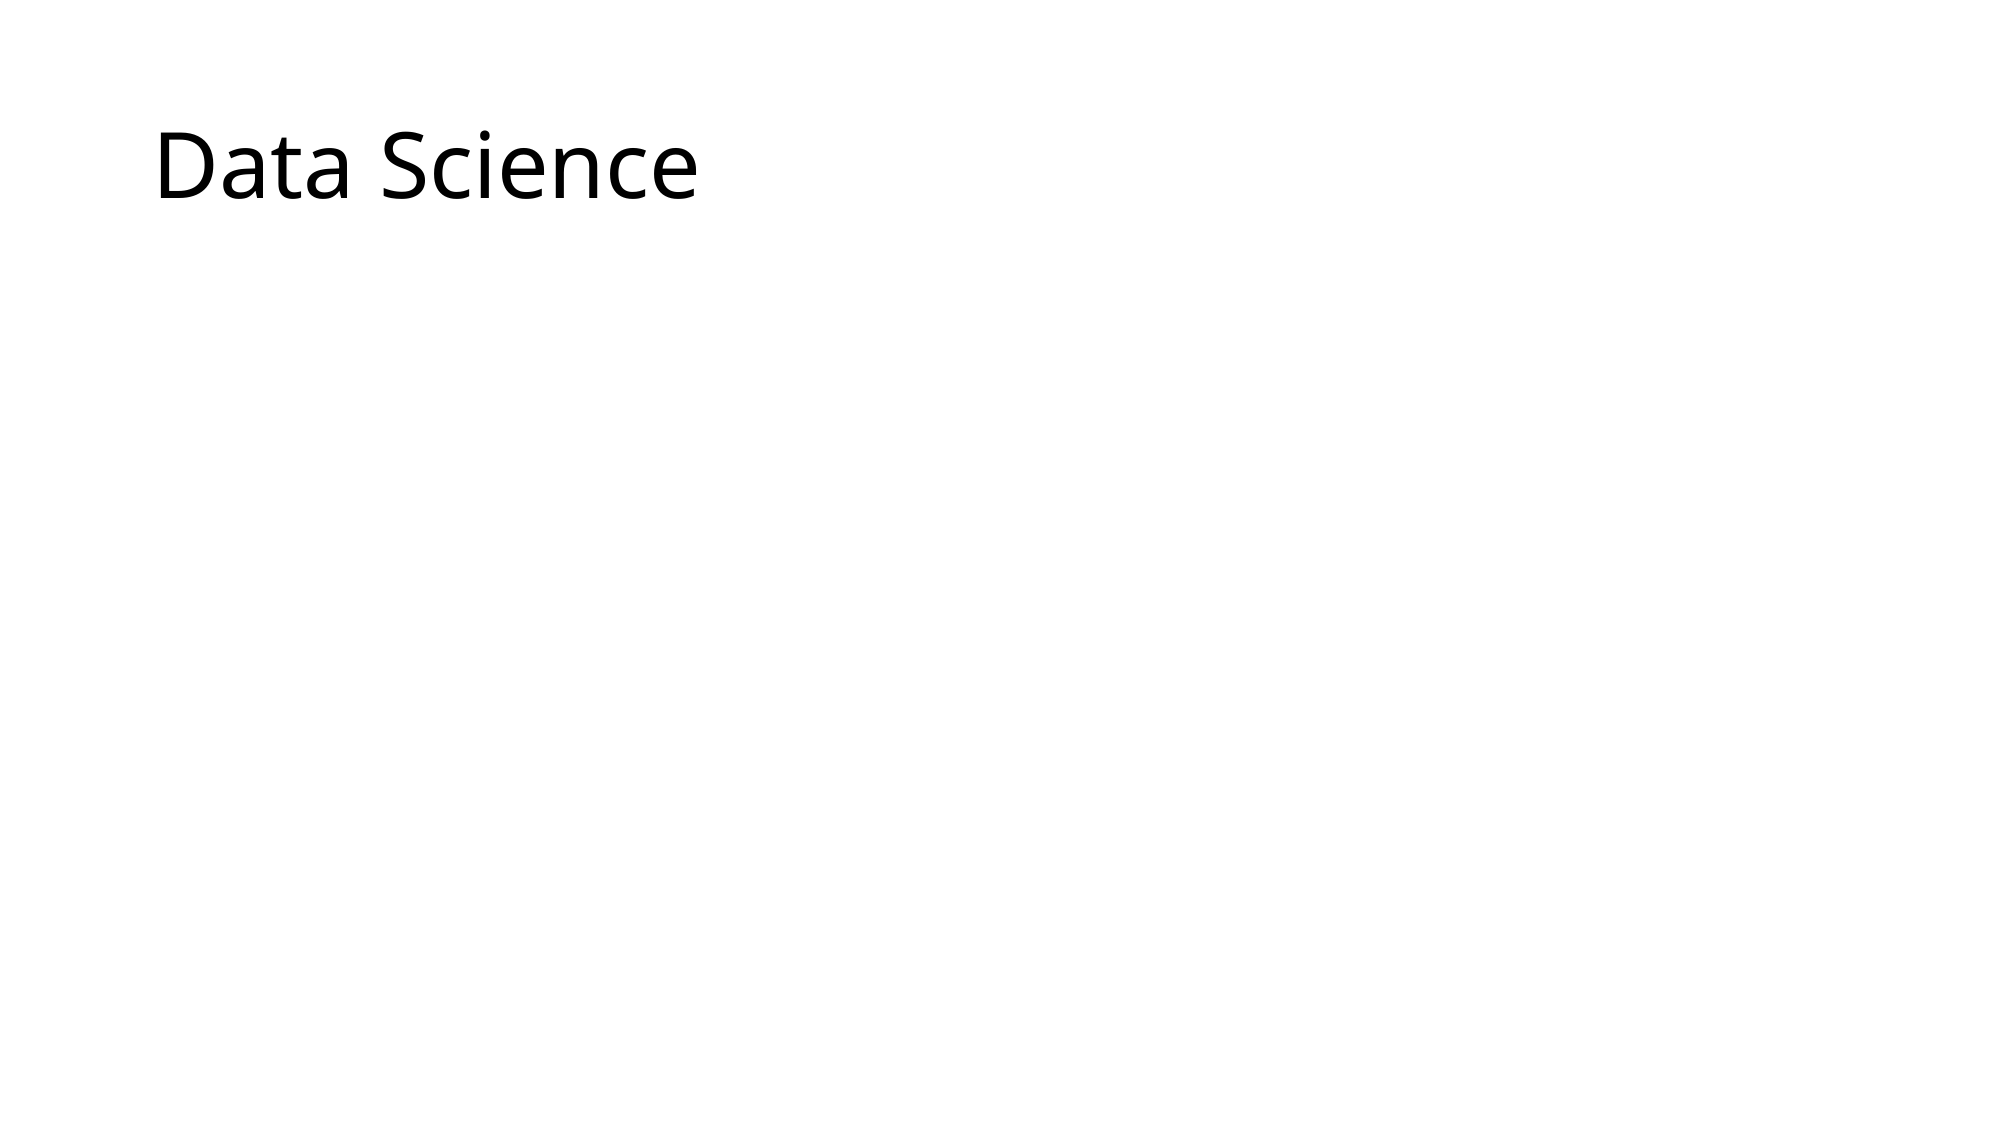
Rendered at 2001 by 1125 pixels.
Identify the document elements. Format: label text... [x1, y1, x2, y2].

title Data Science [137, 59, 1863, 278]
